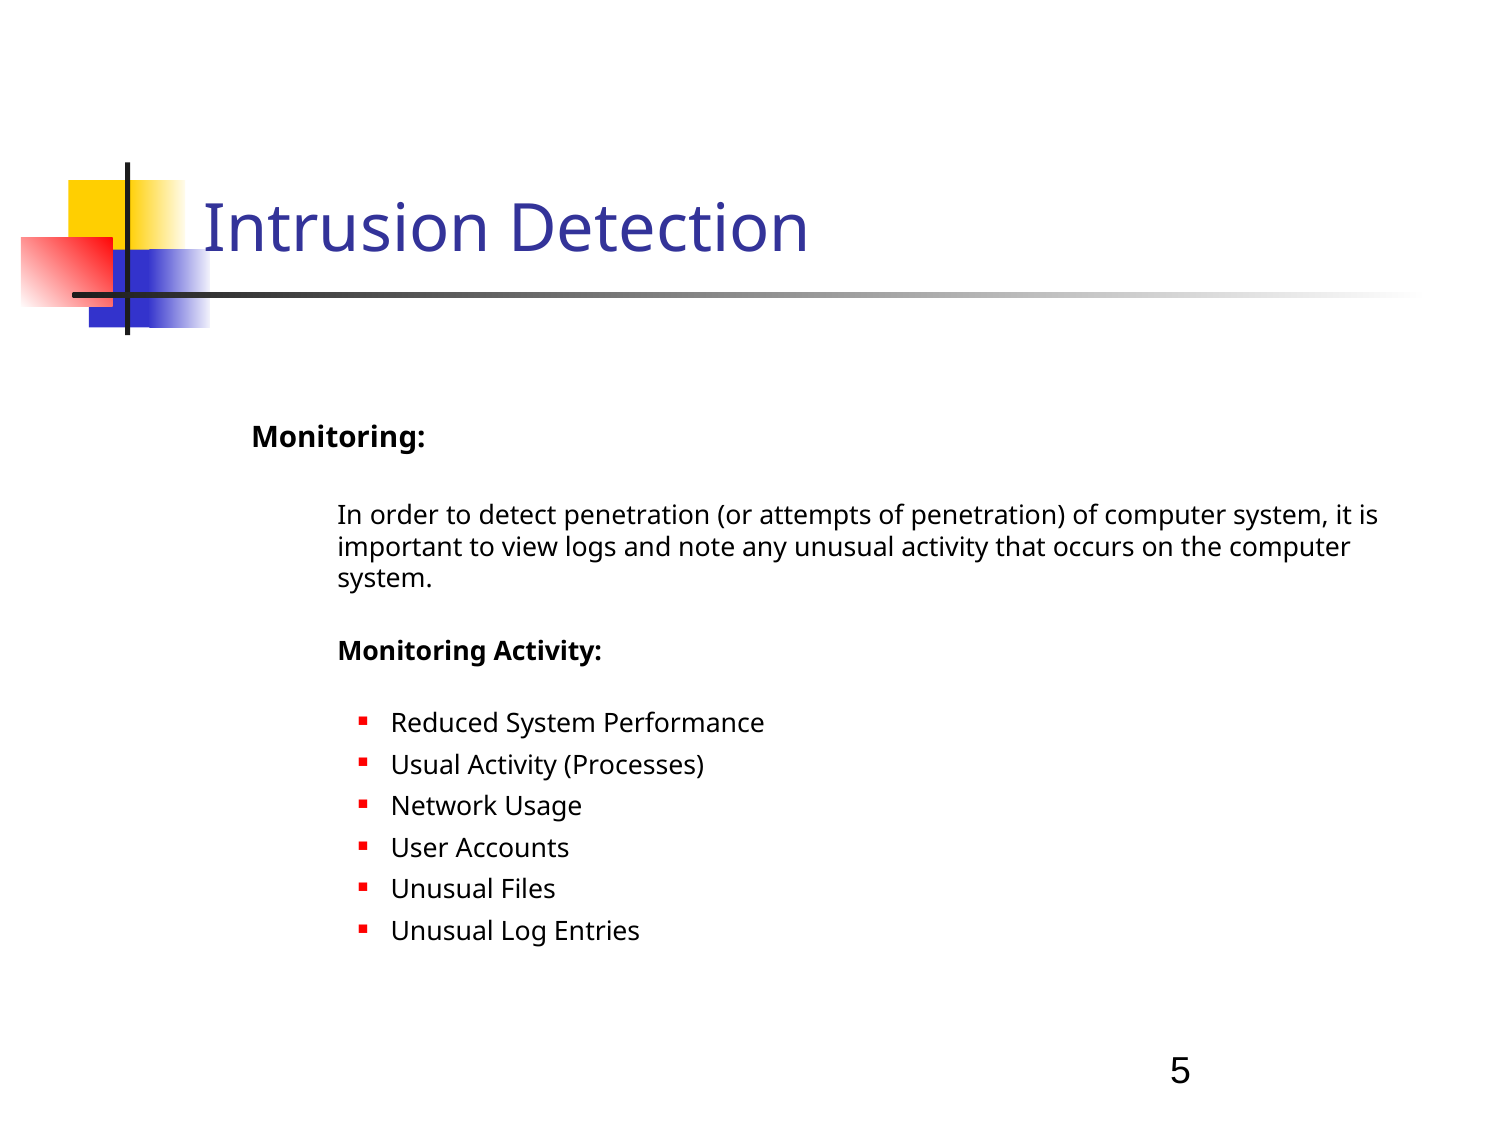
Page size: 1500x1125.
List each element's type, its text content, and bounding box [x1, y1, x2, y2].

title Intrusion Detection [188, 35, 1468, 276]
list Monitoring: In order to detect penetration (or attempts of penetration) of computer system, it is important to view logs and note any unusual activity that occurs on the computer system. Monitoring Activity: Reduced System Performance Usual Activity (Processes) Network Usage User Accounts Unusual Files Unusual Log Entries [236, 365, 1441, 1034]
